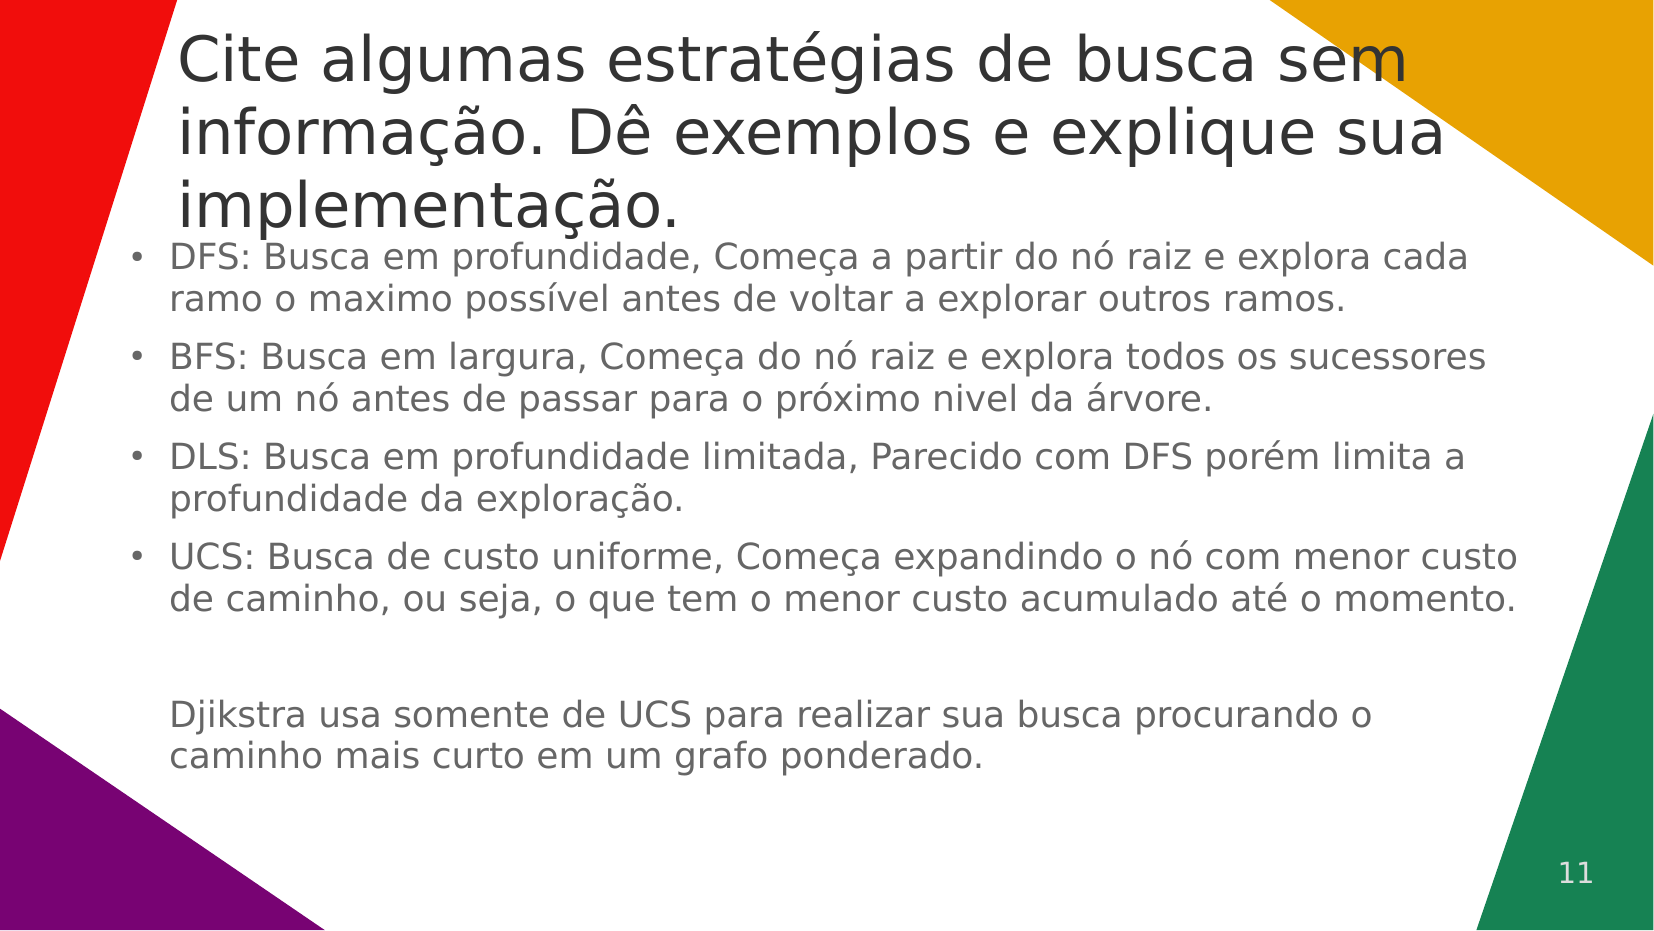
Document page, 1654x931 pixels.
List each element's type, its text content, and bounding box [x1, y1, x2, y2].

title Cite algumas estratégias de busca sem informação. Dê exemplos e explique sua implementação. [177, 23, 1536, 236]
list DFS: Busca em profundidade, Começa a partir do nó raiz e explora cada ramo o maximo possível antes de voltar a explorar outros ramos. BFS: Busca em largura, Começa do nó raiz e explora todos os sucessores de um nó antes de passar para o próximo nivel da árvore. DLS: Busca em profundidade limitada, Parecido com DFS porém limita a profundidade da exploração. UCS: Busca de custo uniforme, Começa expandindo o nó com menor custo de caminho, ou seja, o que tem o menor custo acumulado até o momento. Djikstra usa somente de UCS para realizar sua busca procurando o caminho mais curto em um grafo ponderado. [118, 236, 1536, 827]
